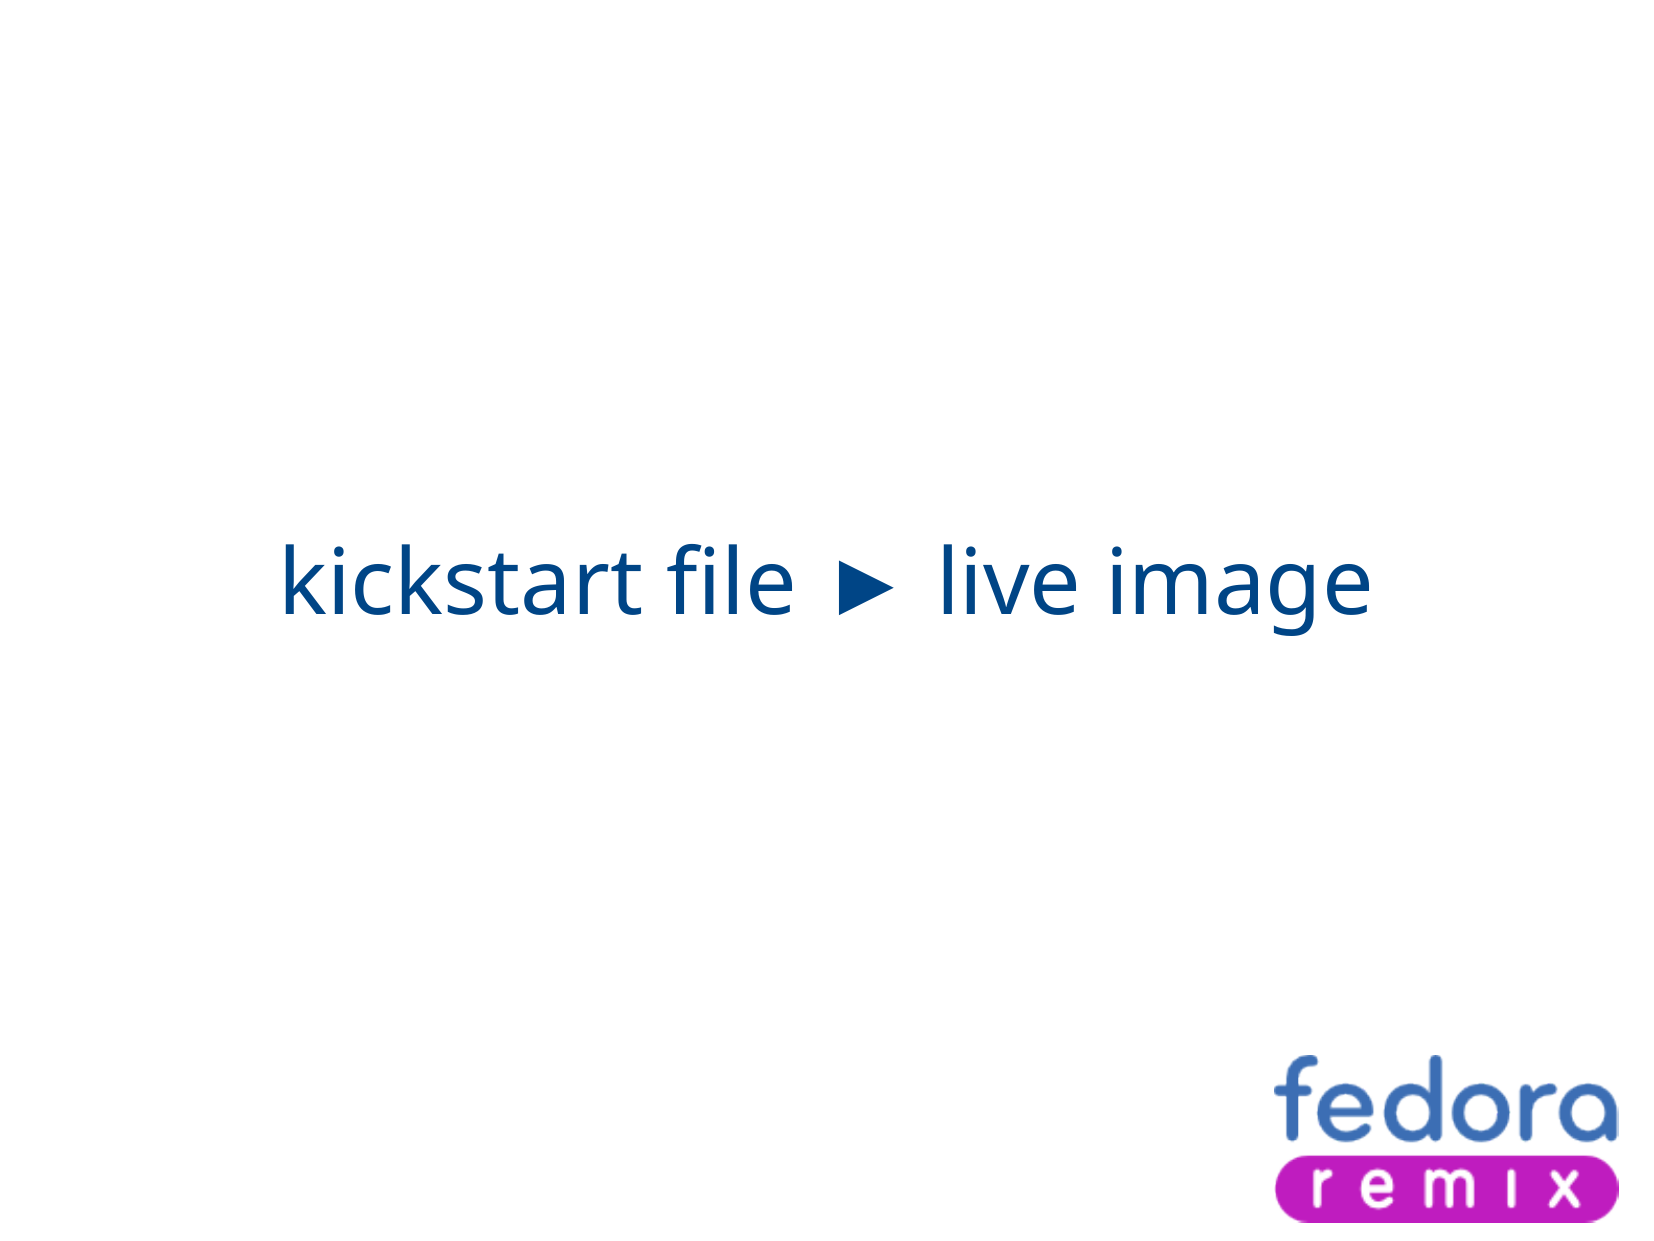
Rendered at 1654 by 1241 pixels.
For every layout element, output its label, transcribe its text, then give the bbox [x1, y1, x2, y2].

title kickstart file ► live image [82, 56, 1571, 1102]
picture [1274, 1055, 1619, 1223]
